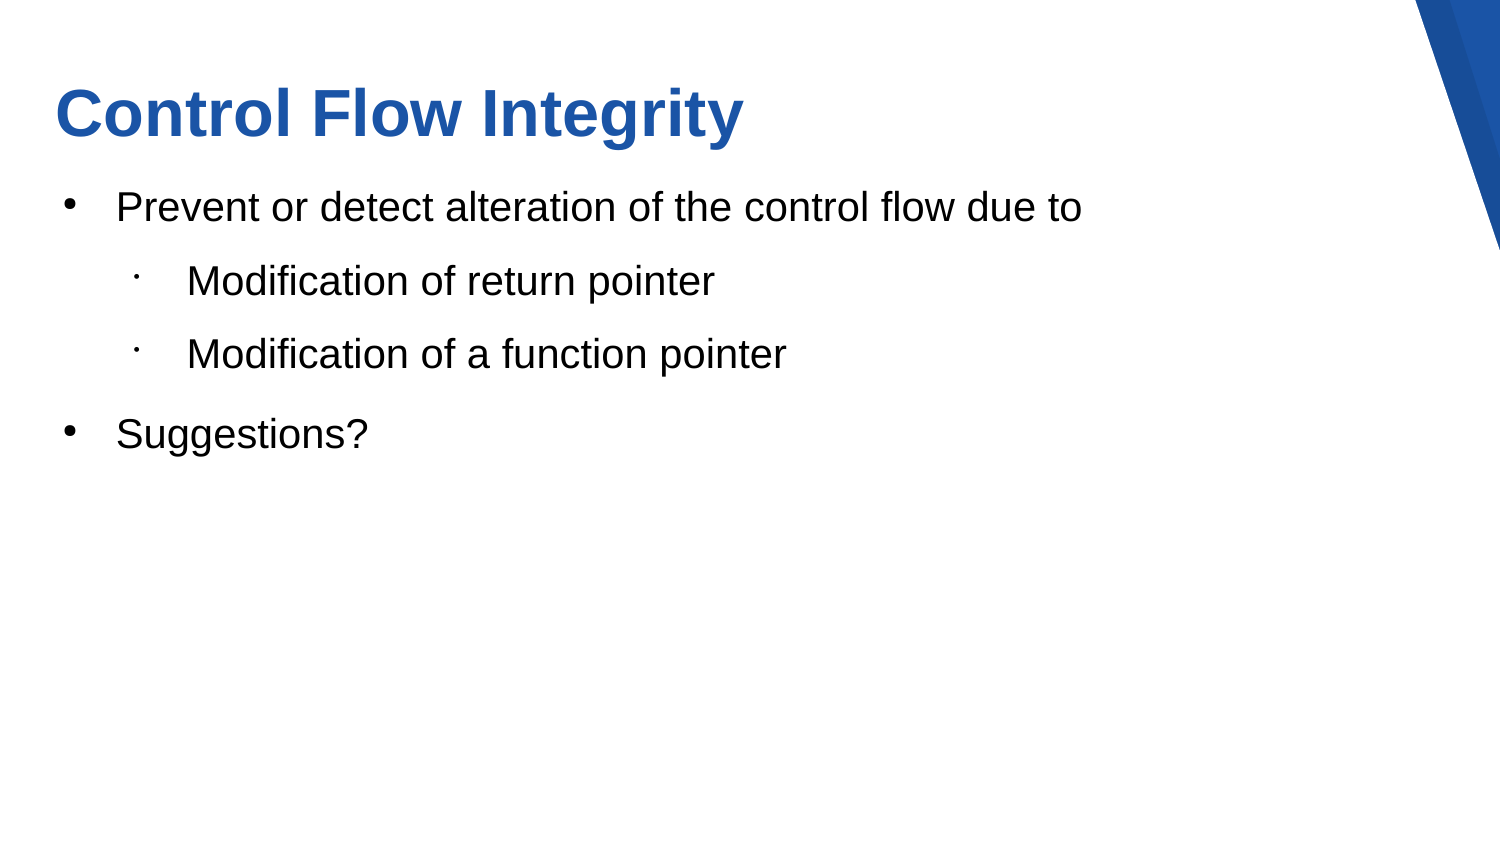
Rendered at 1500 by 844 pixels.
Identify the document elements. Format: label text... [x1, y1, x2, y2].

title Control Flow Integrity [40, 97, 1306, 165]
list Prevent or detect alteration of the control flow due to Modification of return pointer Modification of a function pointer Suggestions? [30, 165, 1486, 710]
